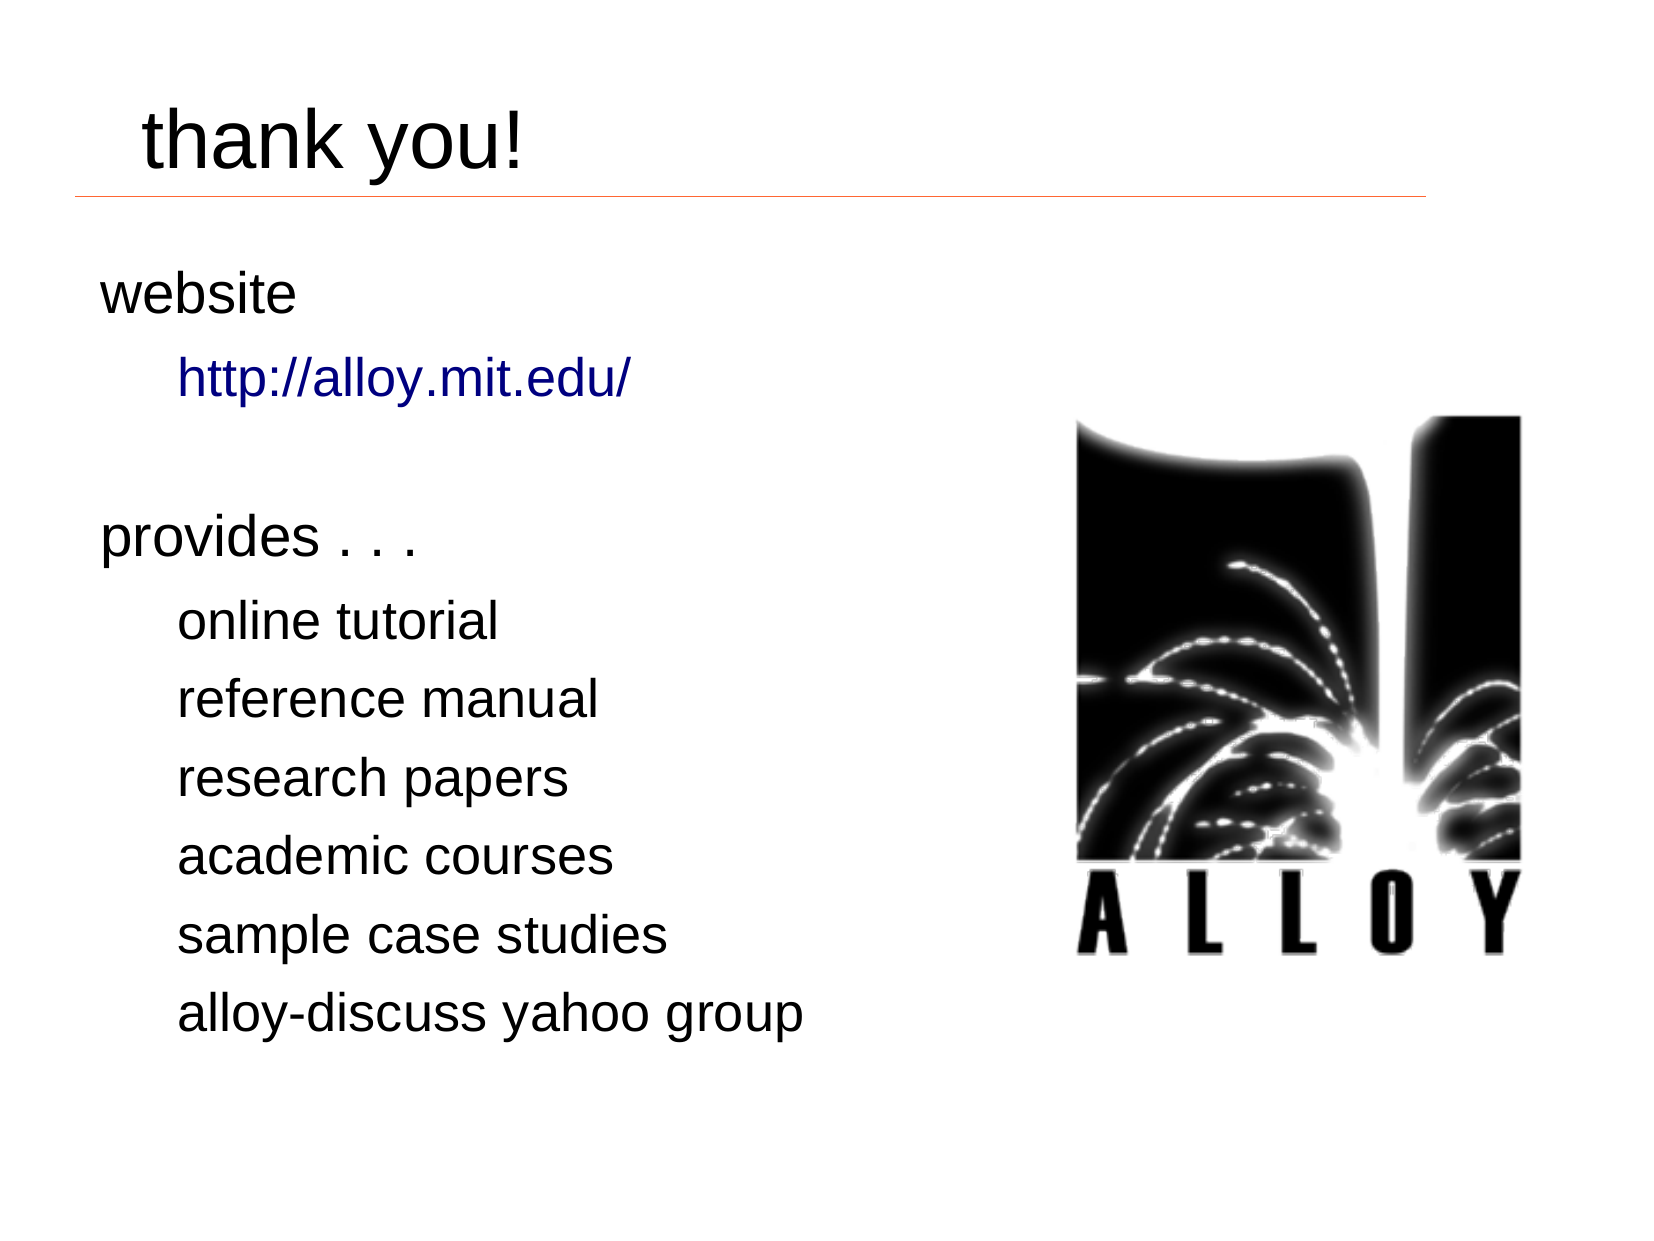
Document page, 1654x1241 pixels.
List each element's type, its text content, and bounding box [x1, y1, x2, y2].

list website http://alloy.mit.edu/ provides . . . online tutorial reference manual research papers academic courses sample case studies alloy-discuss yahoo group [82, 261, 1571, 1120]
title thank you! [141, 86, 1604, 193]
picture [975, 359, 1641, 1025]
